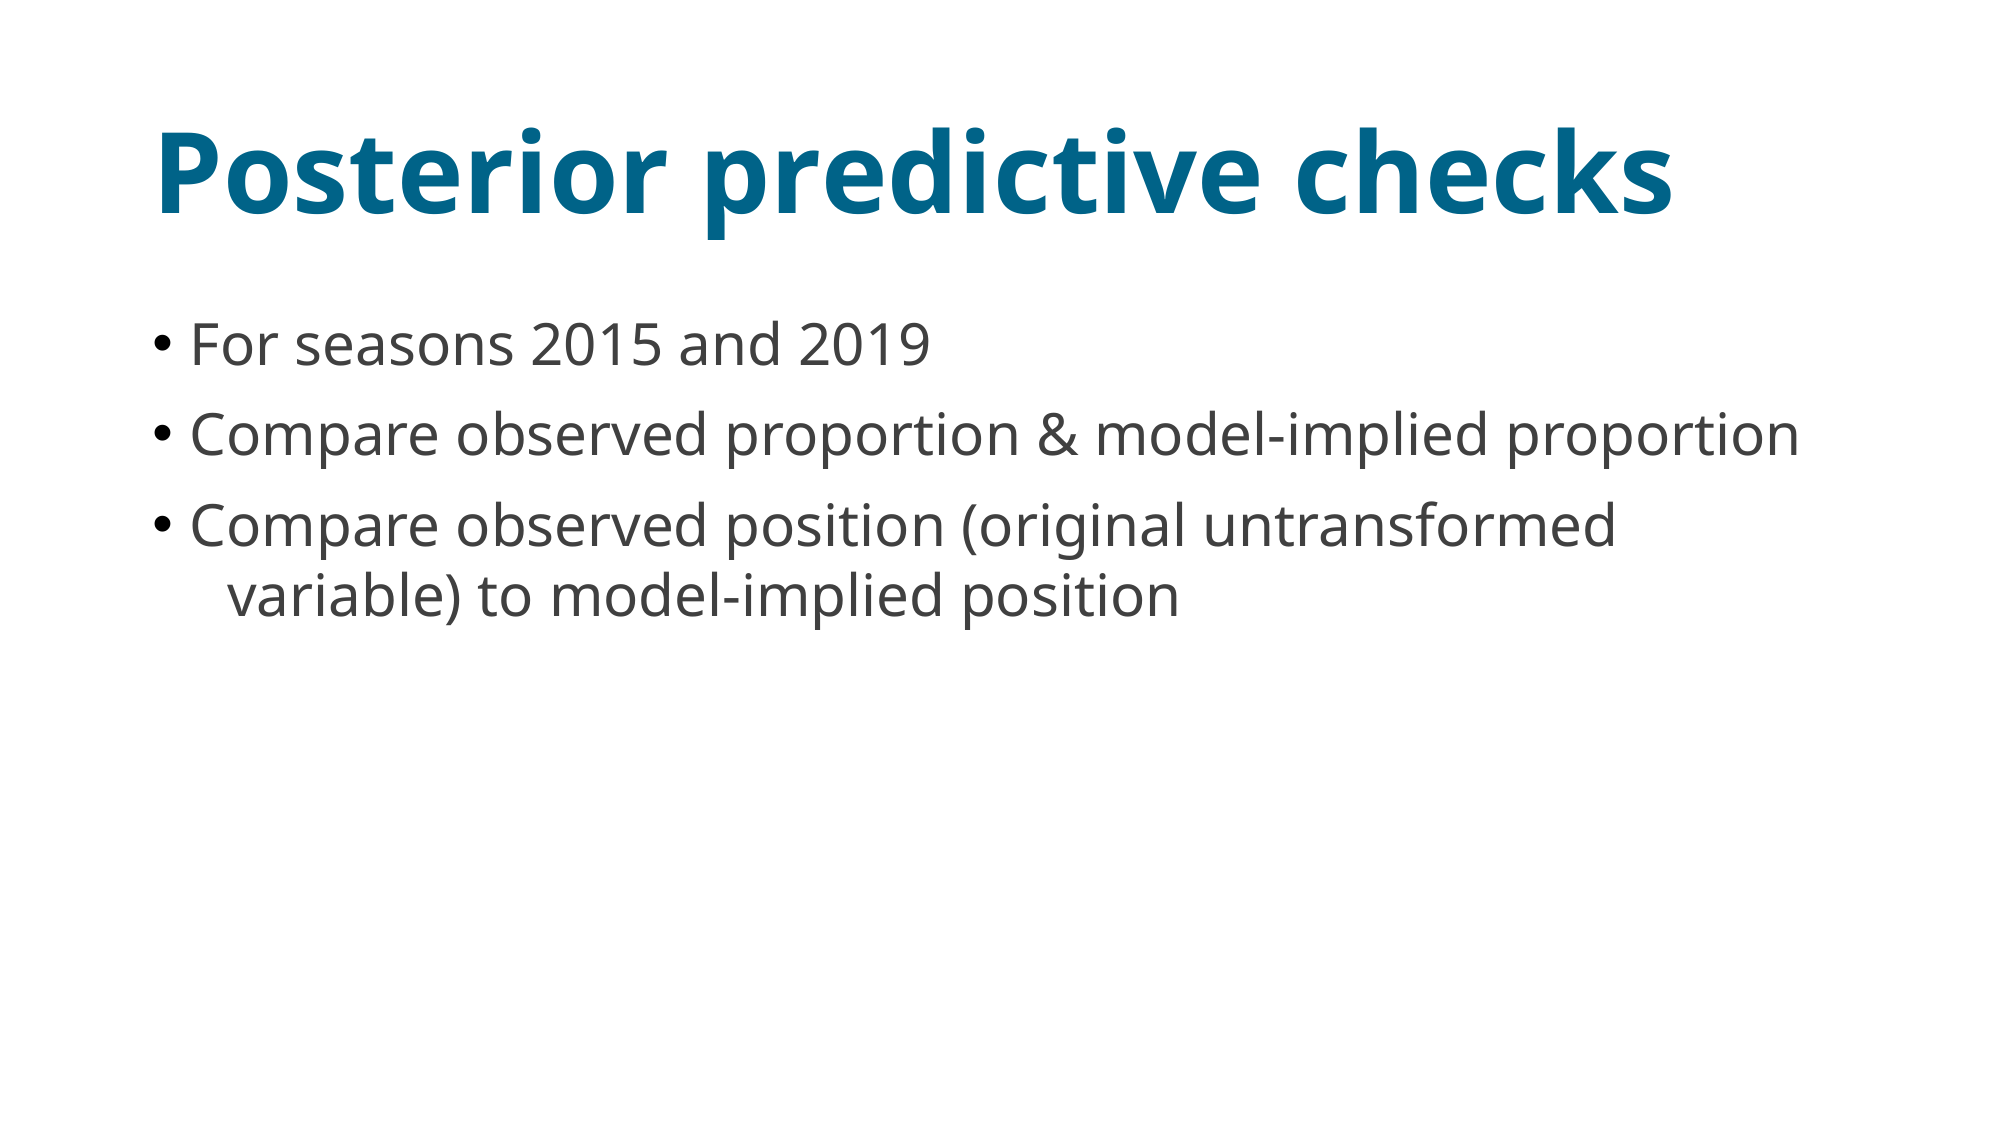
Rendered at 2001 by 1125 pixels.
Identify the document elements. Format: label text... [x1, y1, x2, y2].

title Posterior predictive checks [137, 59, 1863, 278]
list For seasons 2015 and 2019 Compare observed proportion & model-implied proportion Compare observed position (original untransformed variable) to model-implied position [137, 299, 1863, 1066]
